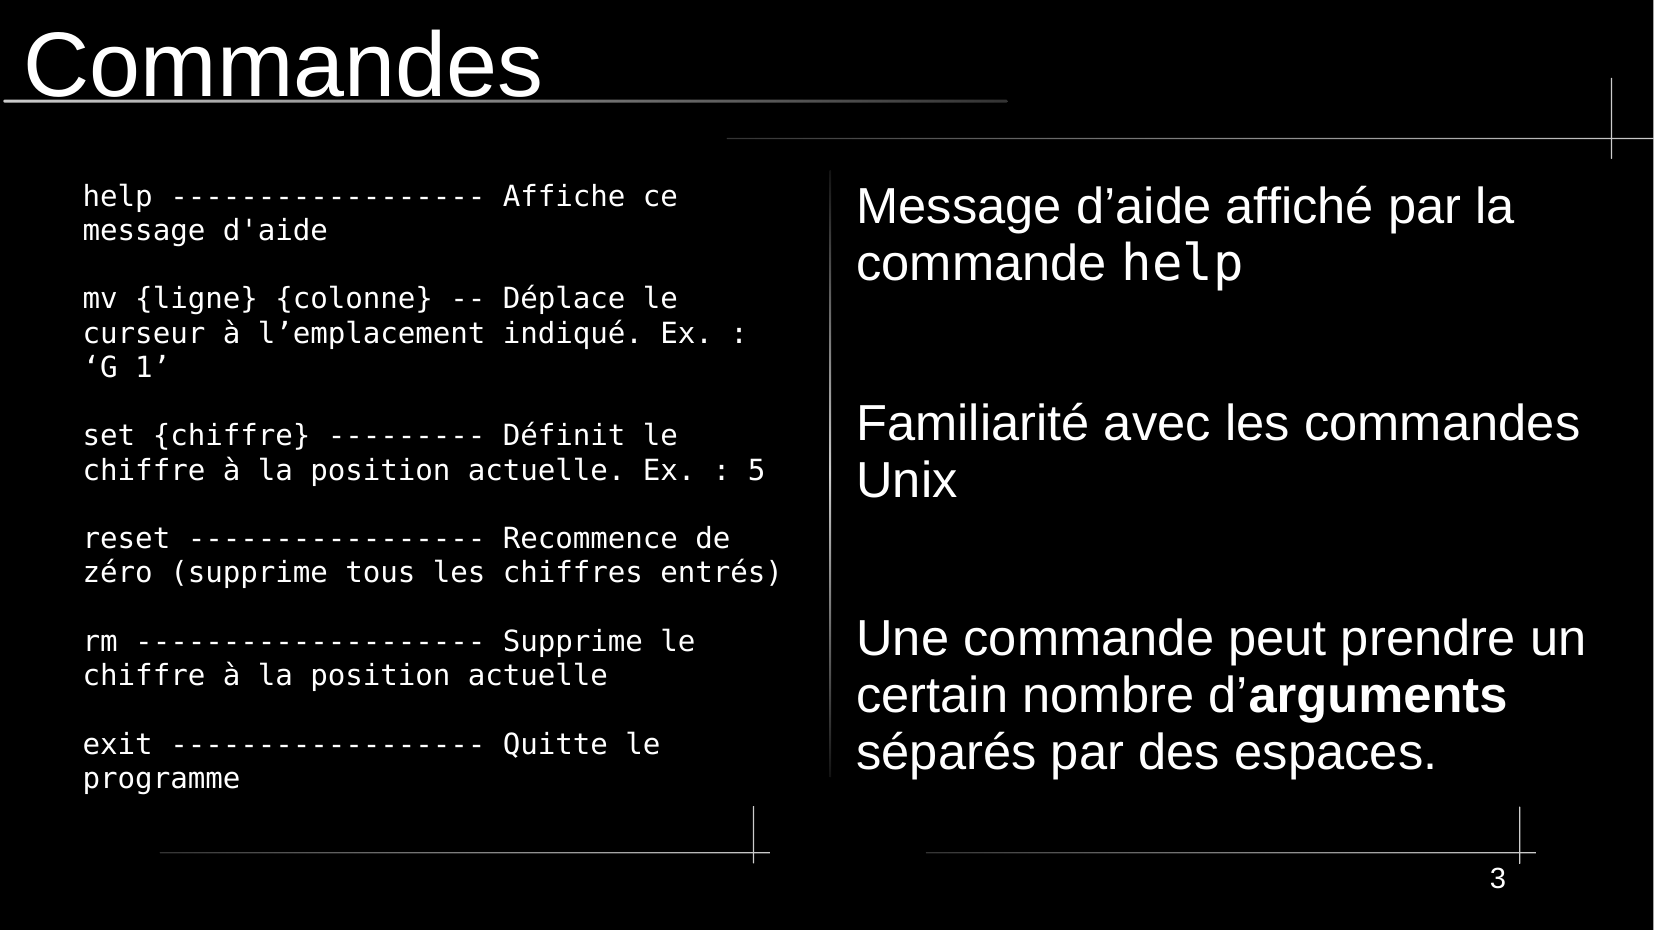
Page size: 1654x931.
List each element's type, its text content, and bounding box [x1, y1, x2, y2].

list Message d’aide affiché par la commande help Familiarité avec les commandes Unix Une commande peut prendre un certain nombre d’arguments séparés par des espaces. [856, 177, 1595, 827]
list help ------------------ Affiche ce message d'aide mv {ligne} {colonne} -- Déplace le curseur à l’emplacement indiqué. Ex. : ‘G 1’ set {chiffre} --------- Définit le chiffre à la position actuelle. Ex. : 5 reset ----------------- Recommence de zéro (supprime tous les chiffres entrés) rm -------------------- Supprime le chiffre à la position actuelle exit ------------------ Quitte le programme [82, 147, 798, 827]
title Commandes [23, 11, 1589, 119]
